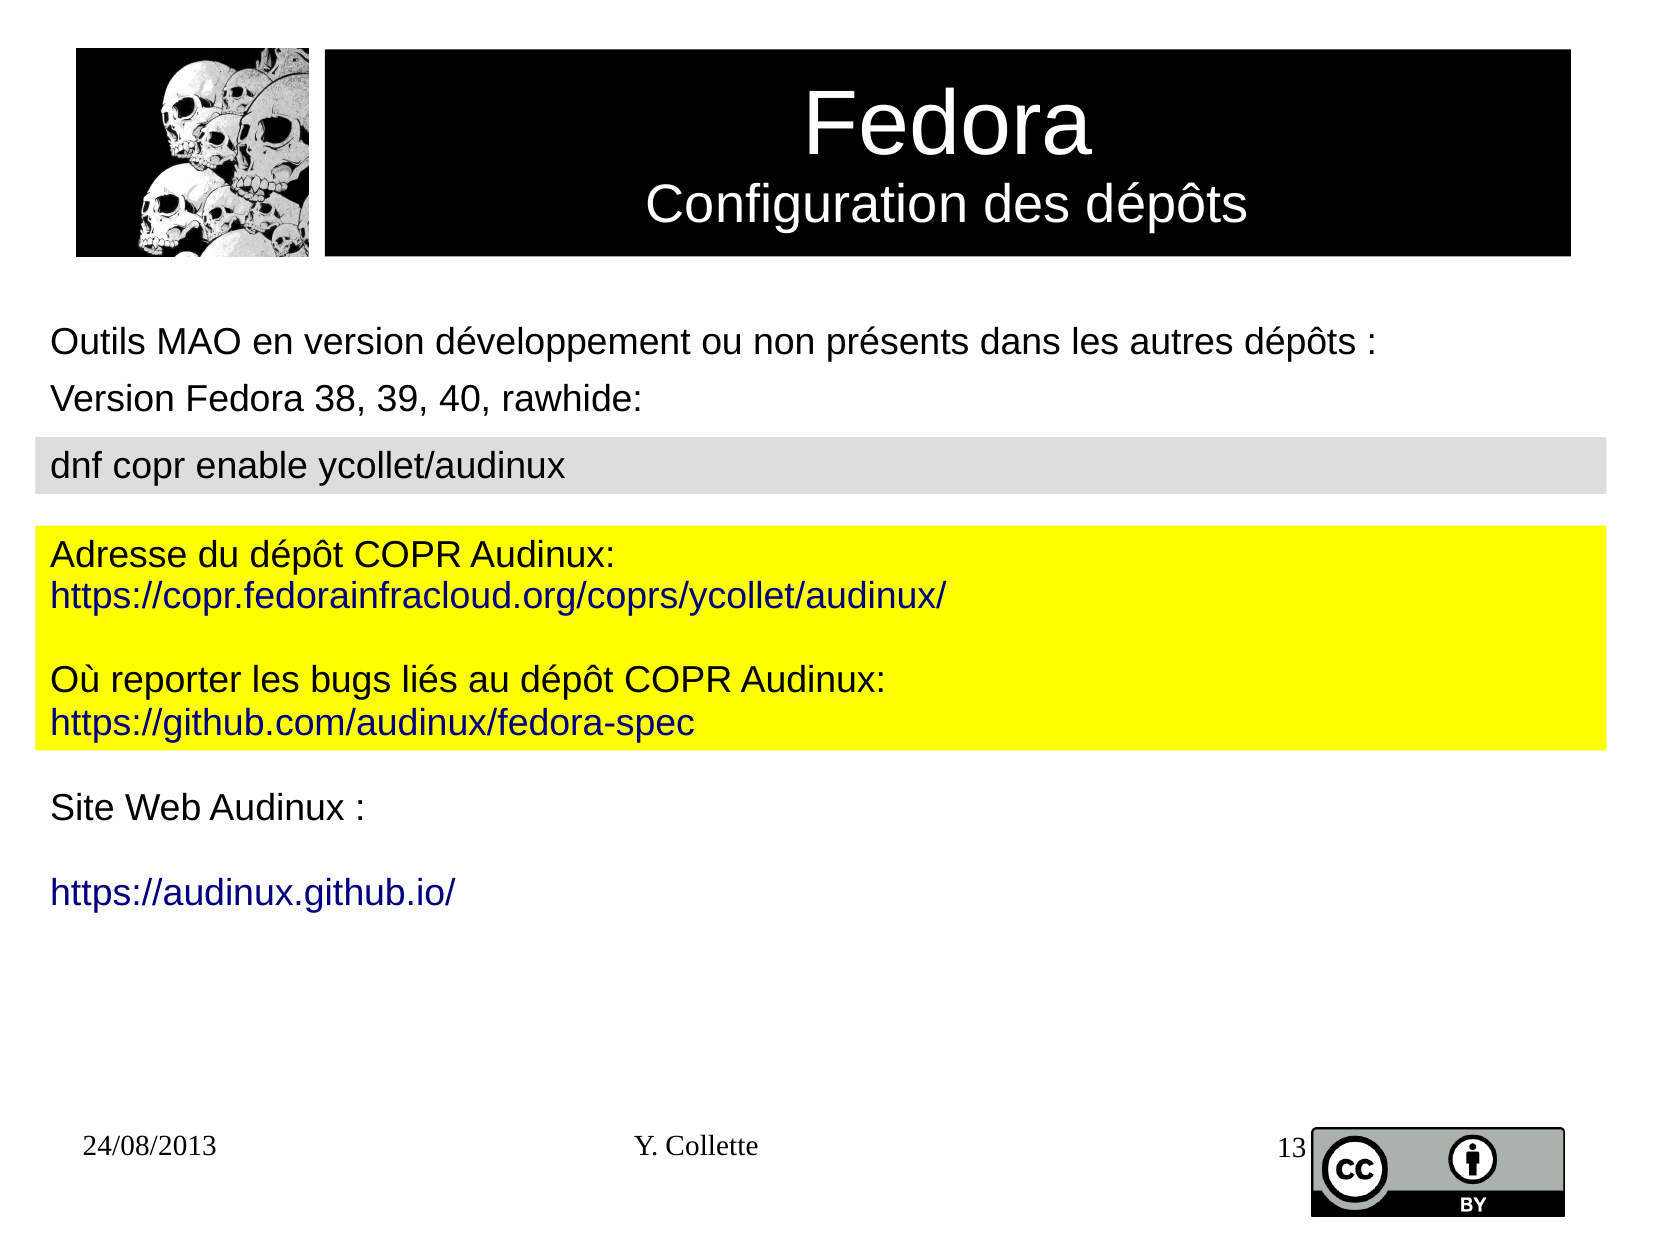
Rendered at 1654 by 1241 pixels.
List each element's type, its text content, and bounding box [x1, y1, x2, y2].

text_box Outils MAO en version développement ou non présents dans les autres dépôts : [35, 312, 1441, 370]
title Fedora Configuration des dépôts [324, 49, 1571, 257]
text_box Version Fedora 38, 39, 40, rawhide: [35, 369, 674, 427]
text_box Site Web Audinux : https://audinux.github.io/ [35, 779, 1441, 921]
text_box dnf copr enable ycollet/audinux [35, 437, 1607, 494]
text_box Adresse du dépôt COPR Audinux: https://copr.fedorainfracloud.org/coprs/ycollet/audinux/ Où reporter les bugs liés au dépôt COPR Audinux: https://github.com/audinux/fedora-spec [35, 525, 1607, 751]
picture [1311, 1127, 1565, 1217]
picture [76, 48, 309, 257]
